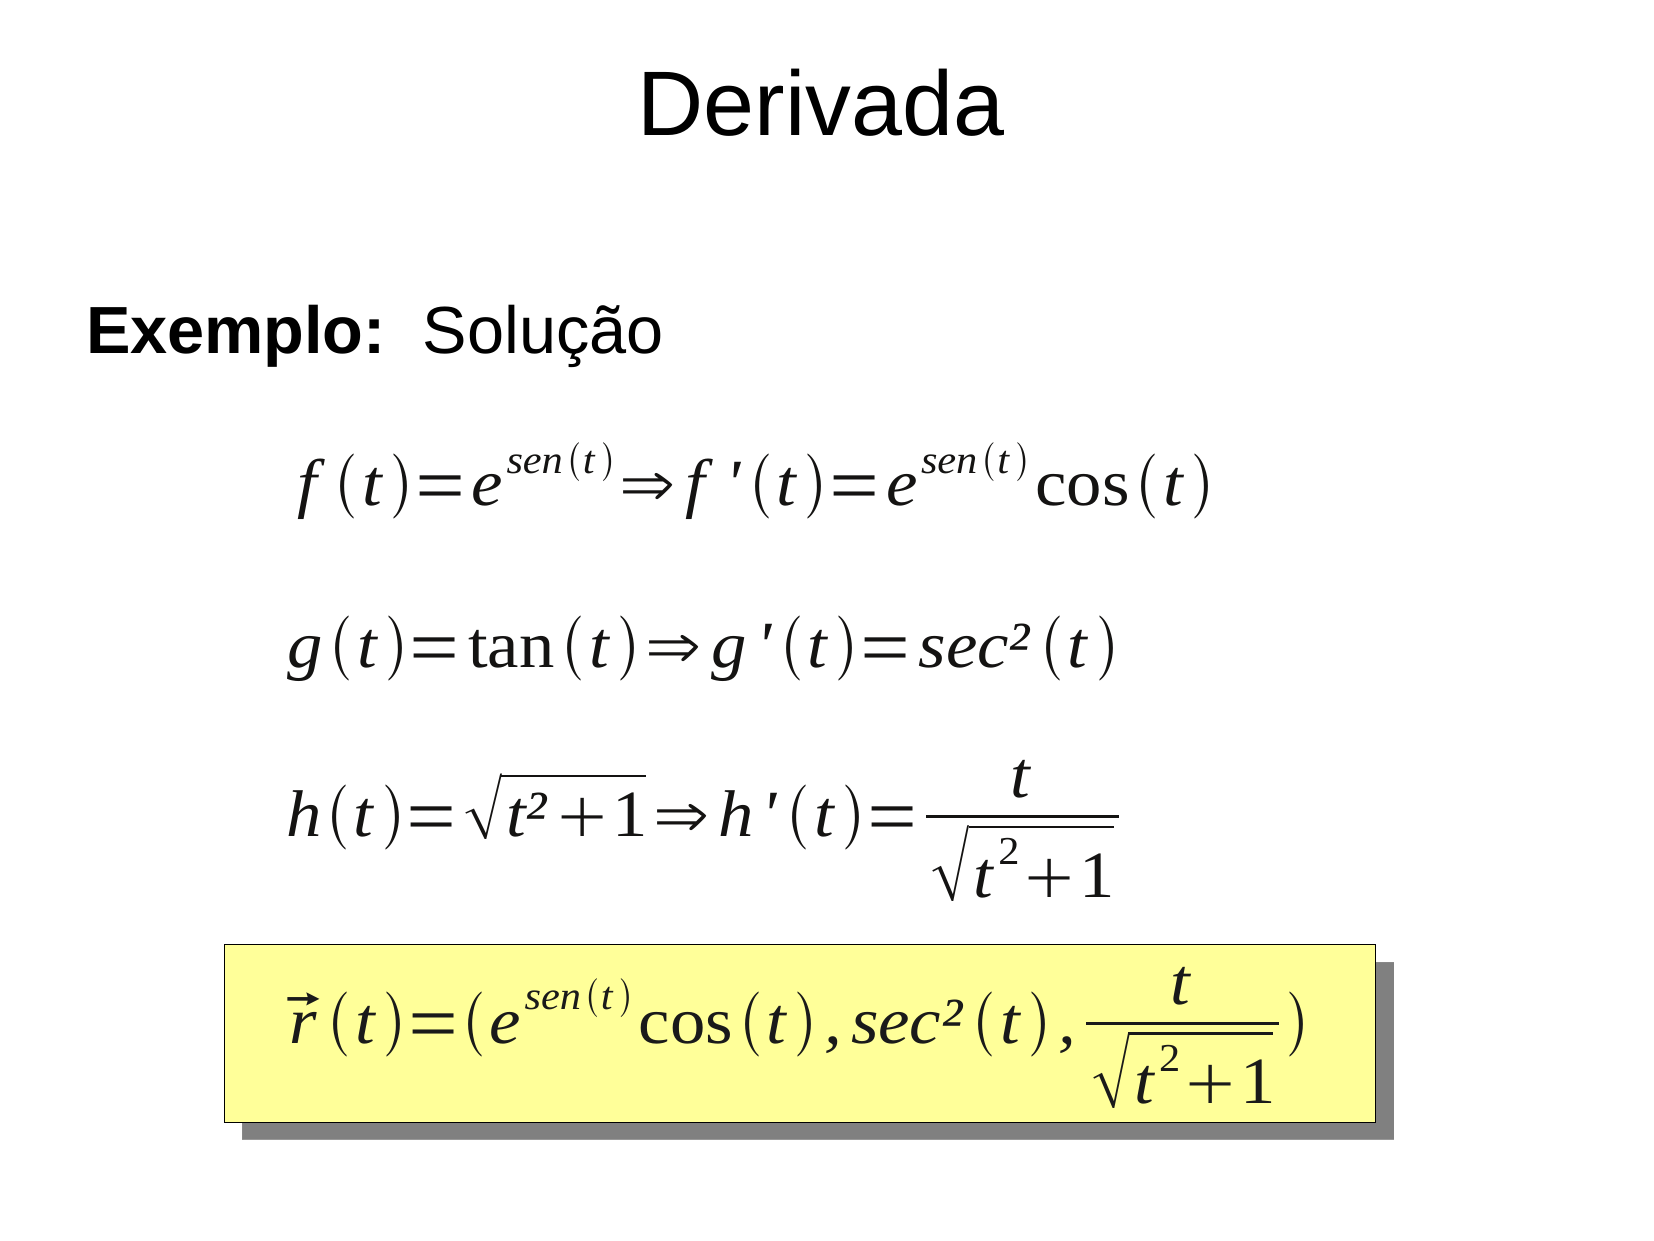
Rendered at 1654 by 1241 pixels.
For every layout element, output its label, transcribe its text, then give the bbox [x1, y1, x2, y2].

chart [277, 739, 1129, 912]
chart [277, 945, 1315, 1119]
title Derivada [77, 7, 1566, 200]
chart [277, 609, 1124, 686]
list Exemplo: Solução [85, 292, 1575, 1152]
chart [289, 437, 1220, 524]
